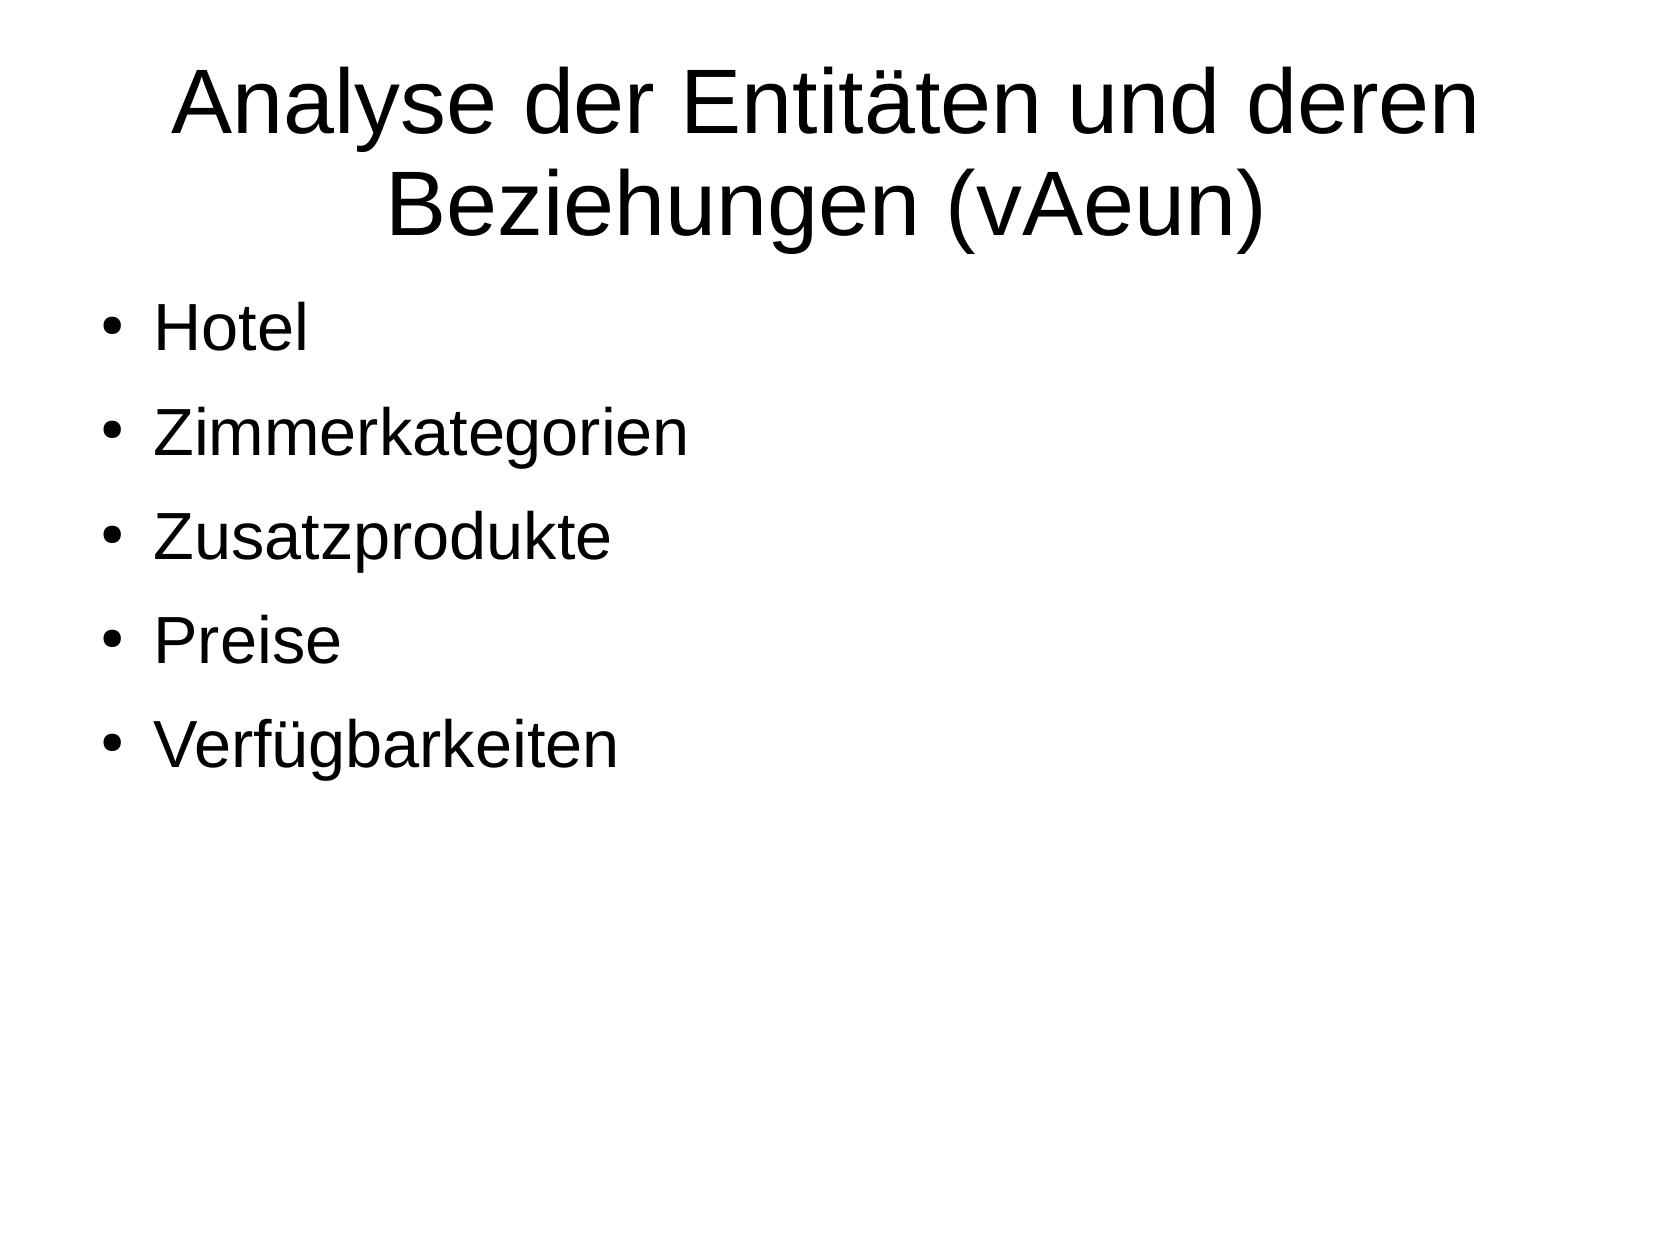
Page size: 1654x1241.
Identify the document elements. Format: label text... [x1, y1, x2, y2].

list Hotel Zimmerkategorien Zusatzprodukte Preise Verfügbarkeiten [82, 290, 1571, 1010]
title Analyse der Entitäten und deren Beziehungen (vAeun) [82, 49, 1571, 257]
